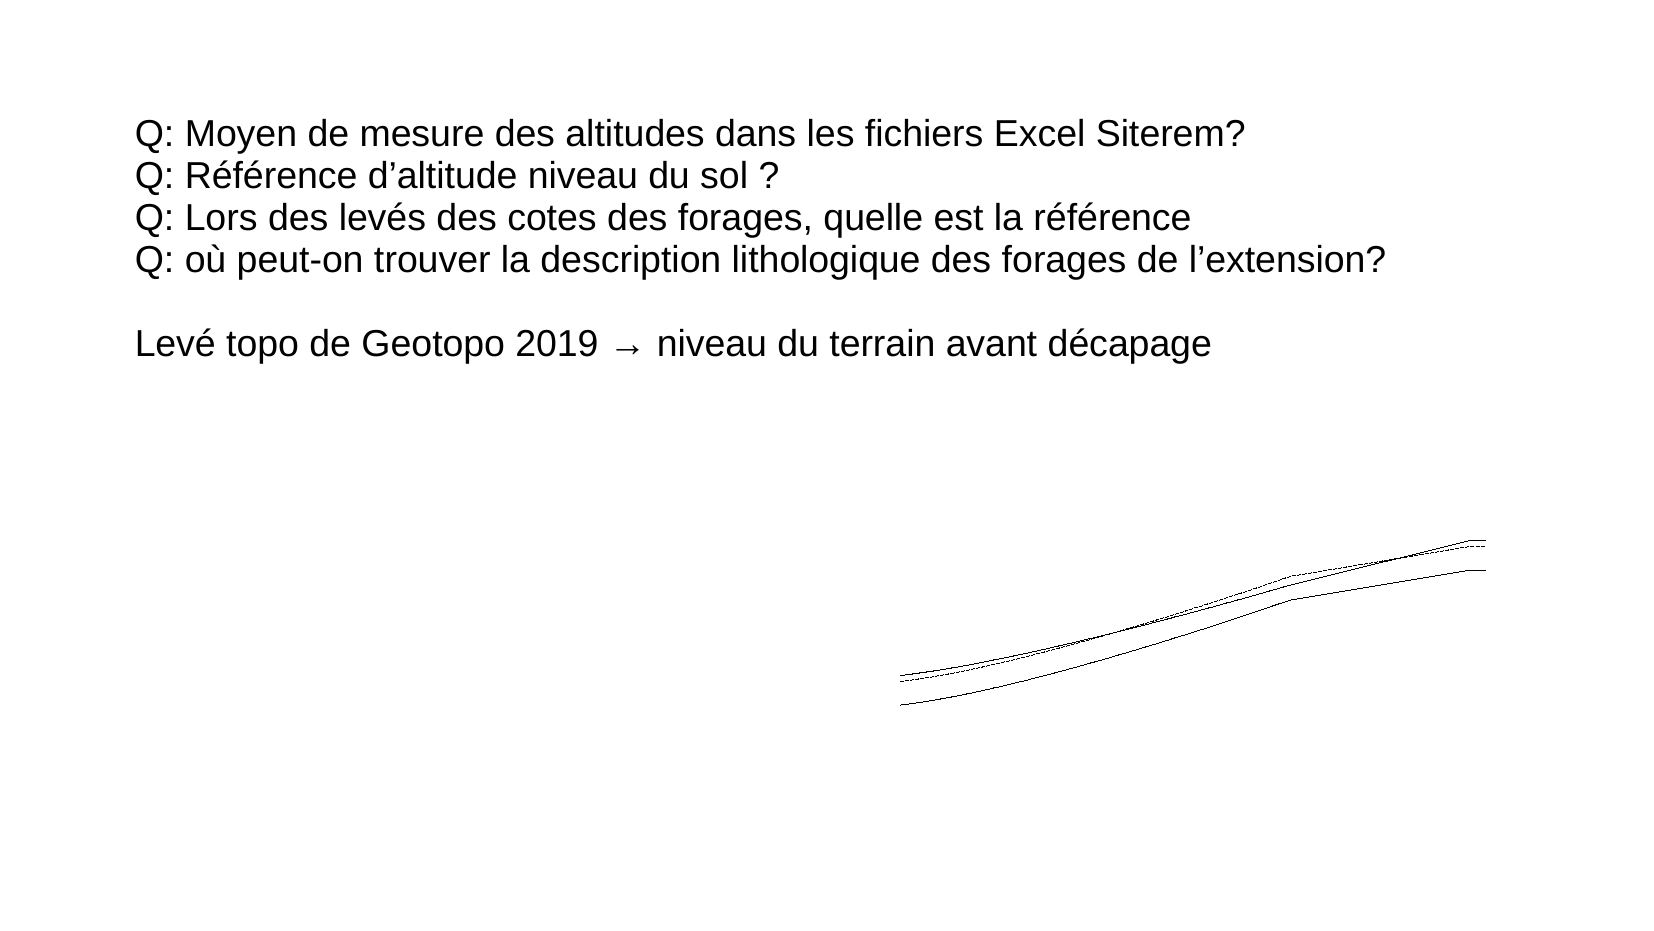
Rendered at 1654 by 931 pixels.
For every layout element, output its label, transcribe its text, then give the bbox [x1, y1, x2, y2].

text_box Q: Moyen de mesure des altitudes dans les fichiers Excel Siterem? Q: Référence d’altitude niveau du sol ? Q: Lors des levés des cotes des forages, quelle est la référence Q: où peut-on trouver la description lithologique des forages de l’extension? Levé topo de Geotopo 2019 → niveau du terrain avant décapage [120, 105, 1402, 372]
